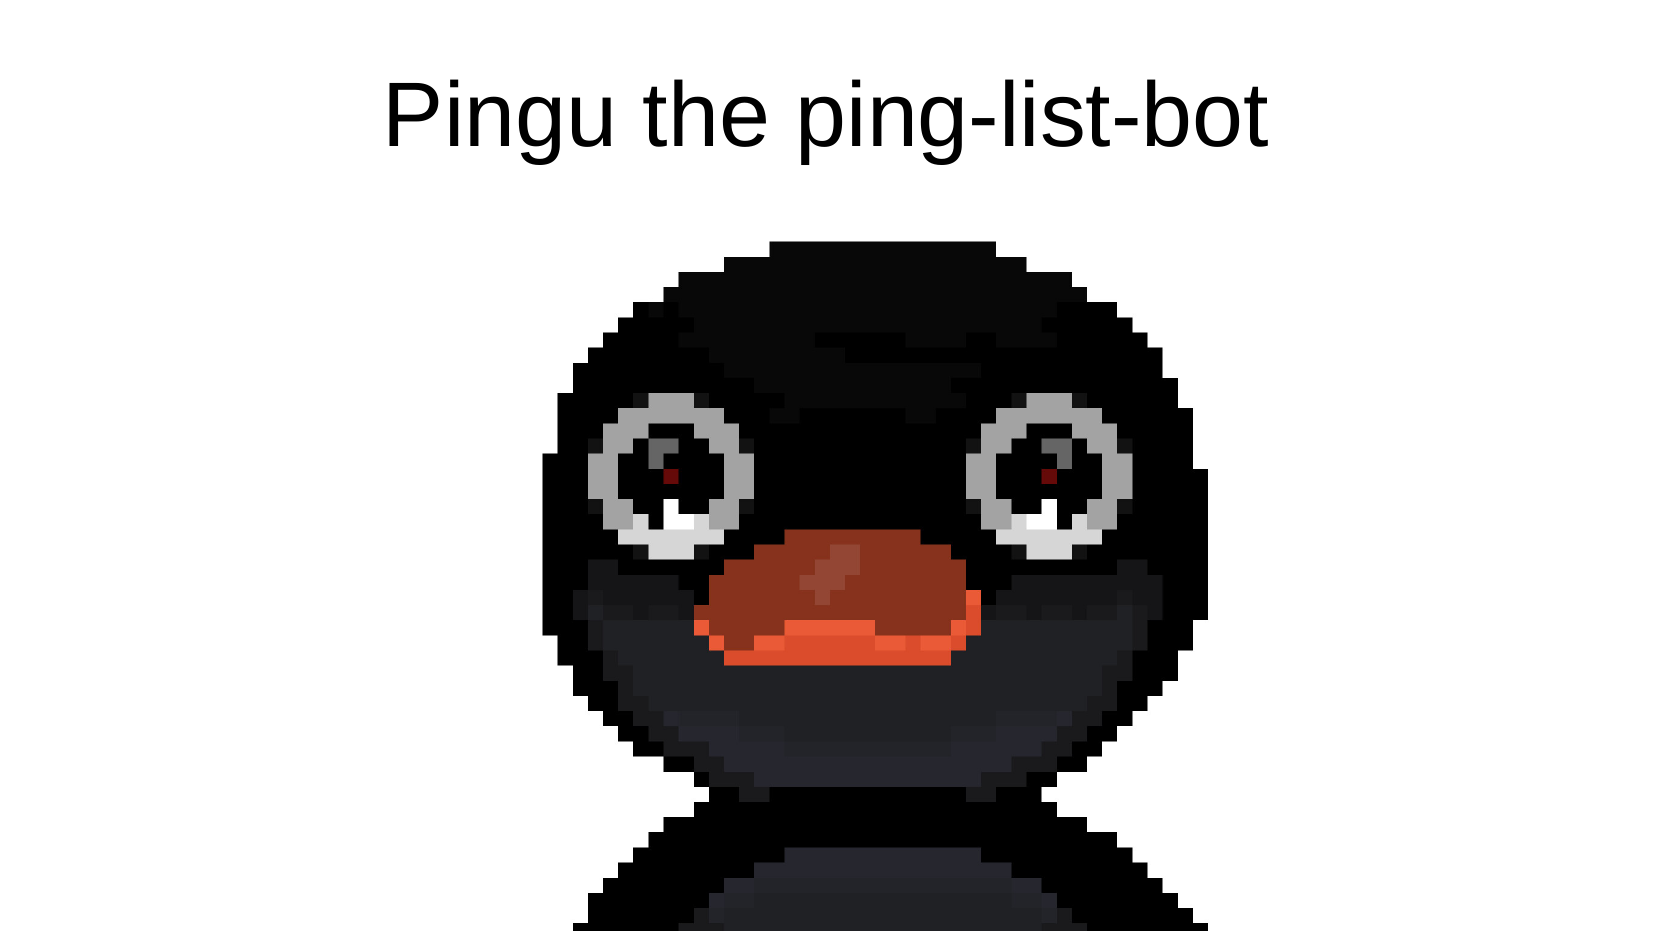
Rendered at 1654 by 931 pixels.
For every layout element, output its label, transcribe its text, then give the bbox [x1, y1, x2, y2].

title Pingu the ping-list-bot [82, 37, 1571, 193]
picture [512, 211, 1238, 931]
